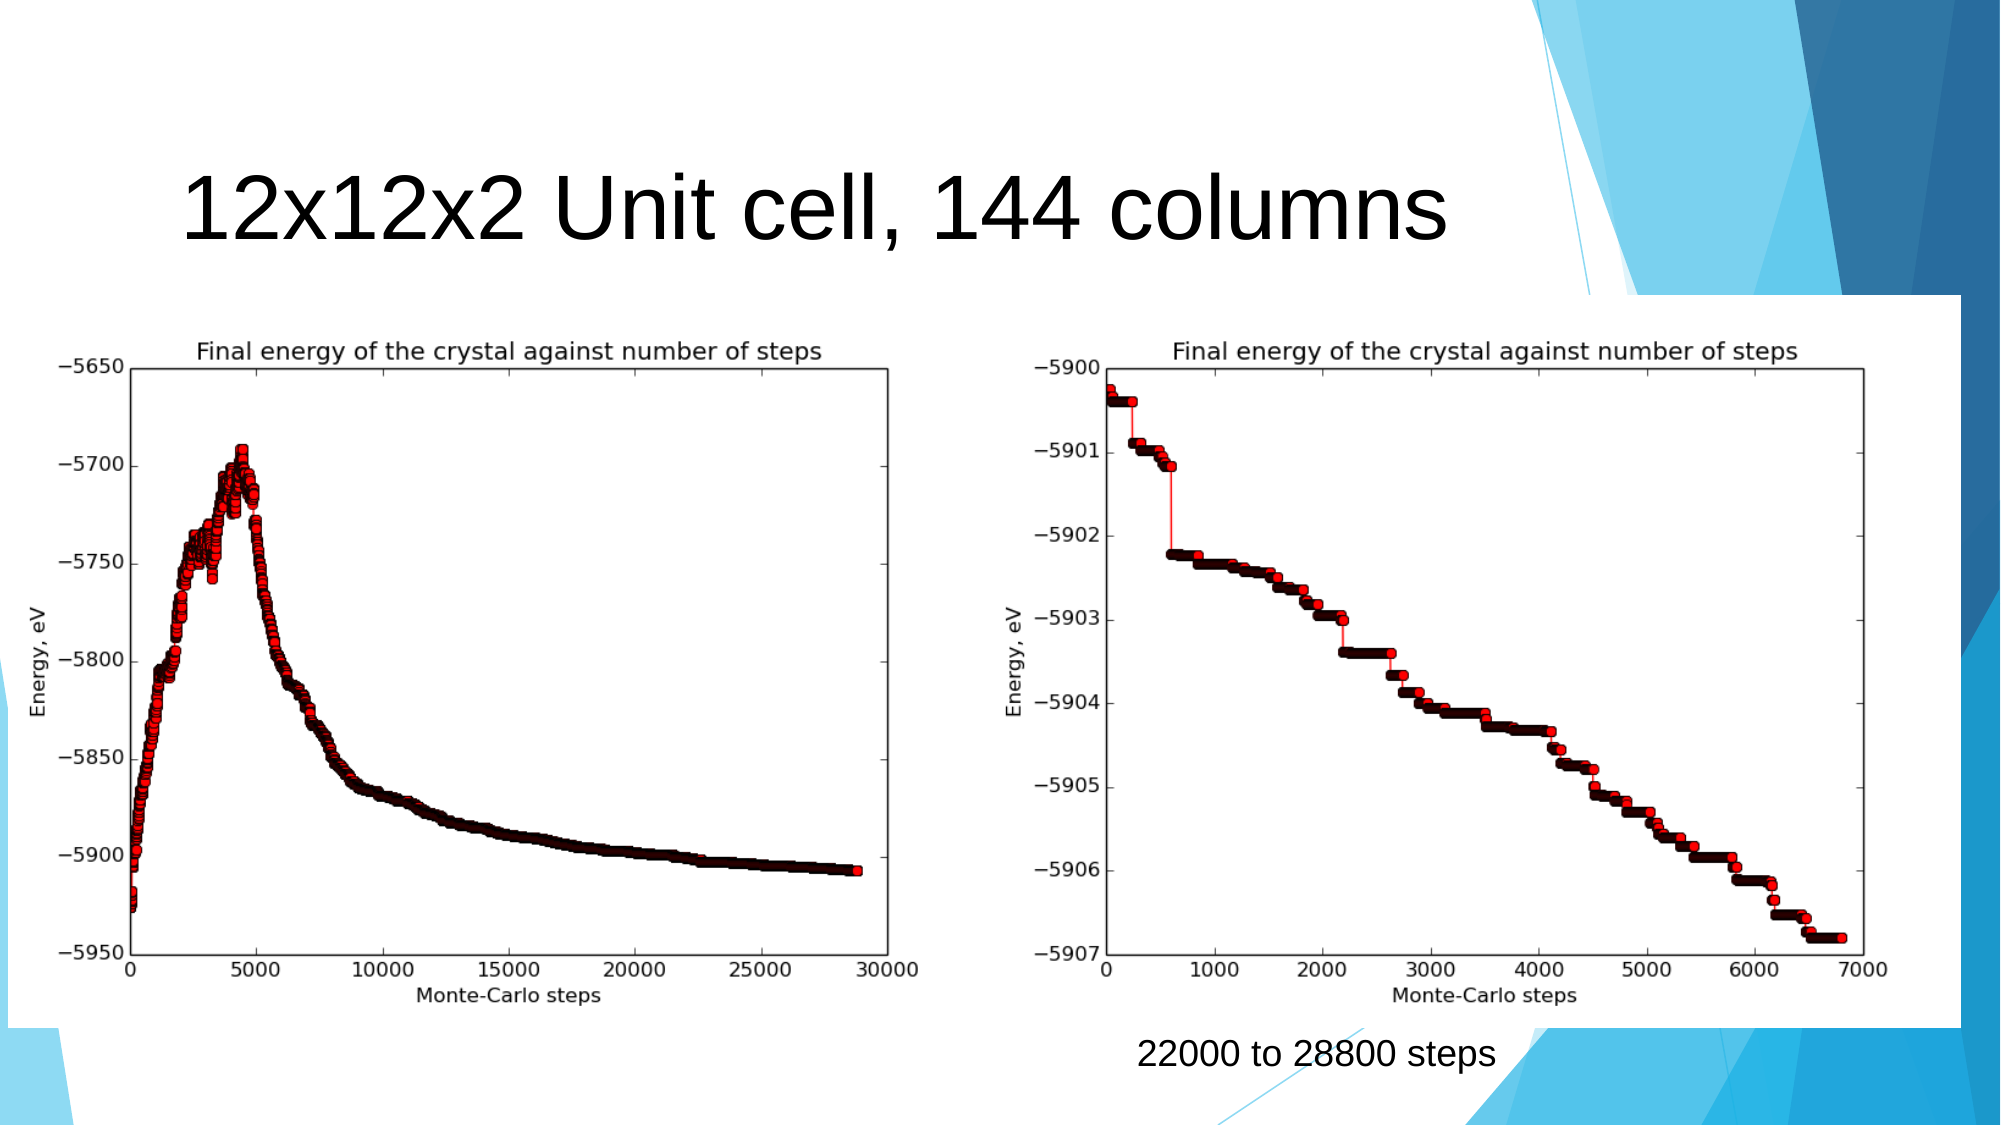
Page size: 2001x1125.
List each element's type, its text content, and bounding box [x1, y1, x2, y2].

text_box 22000 to 28800 steps [1122, 1028, 1855, 1083]
picture [8, 295, 1961, 1028]
title 12x12x2 Unit cell, 144 columns [111, 99, 1522, 295]
